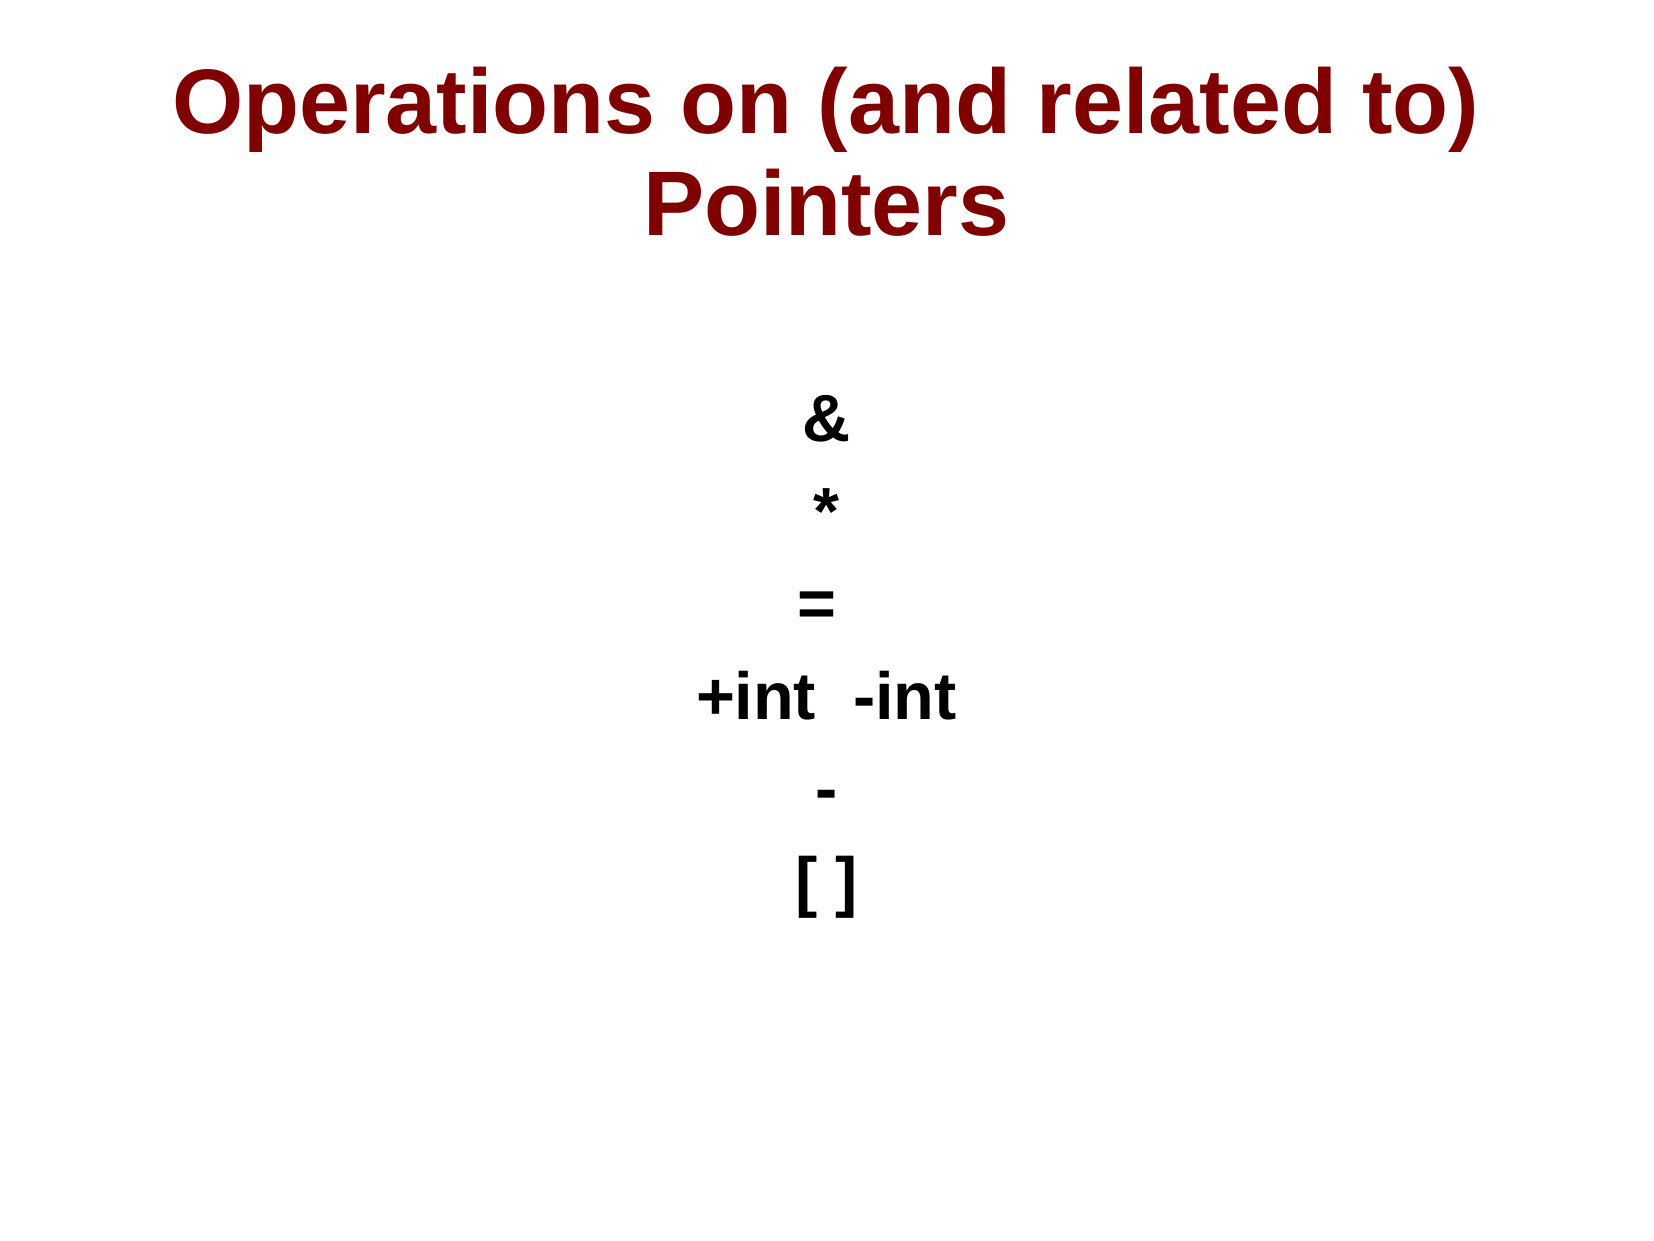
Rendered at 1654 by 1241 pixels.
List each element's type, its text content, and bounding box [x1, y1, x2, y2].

subtitle & * = +int -int - [ ] [82, 290, 1571, 1010]
title Operations on (and related to) Pointers [82, 49, 1571, 257]
